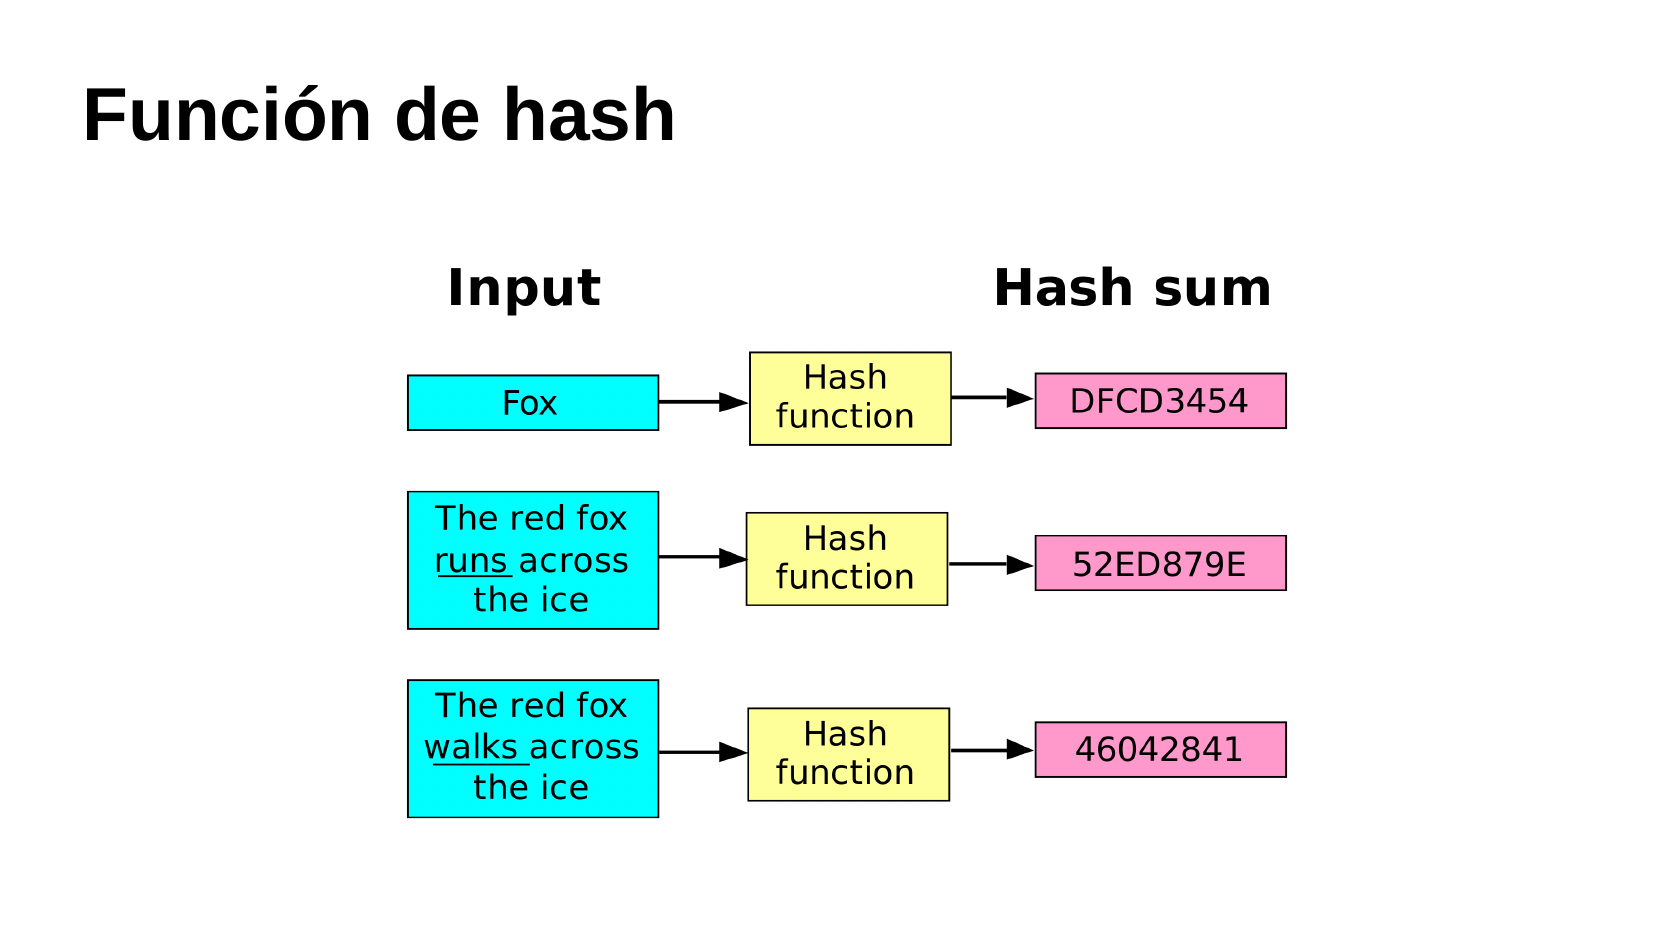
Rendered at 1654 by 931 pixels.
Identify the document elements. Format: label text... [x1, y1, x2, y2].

title Función de hash [82, 37, 1571, 193]
picture [383, 236, 1300, 856]
